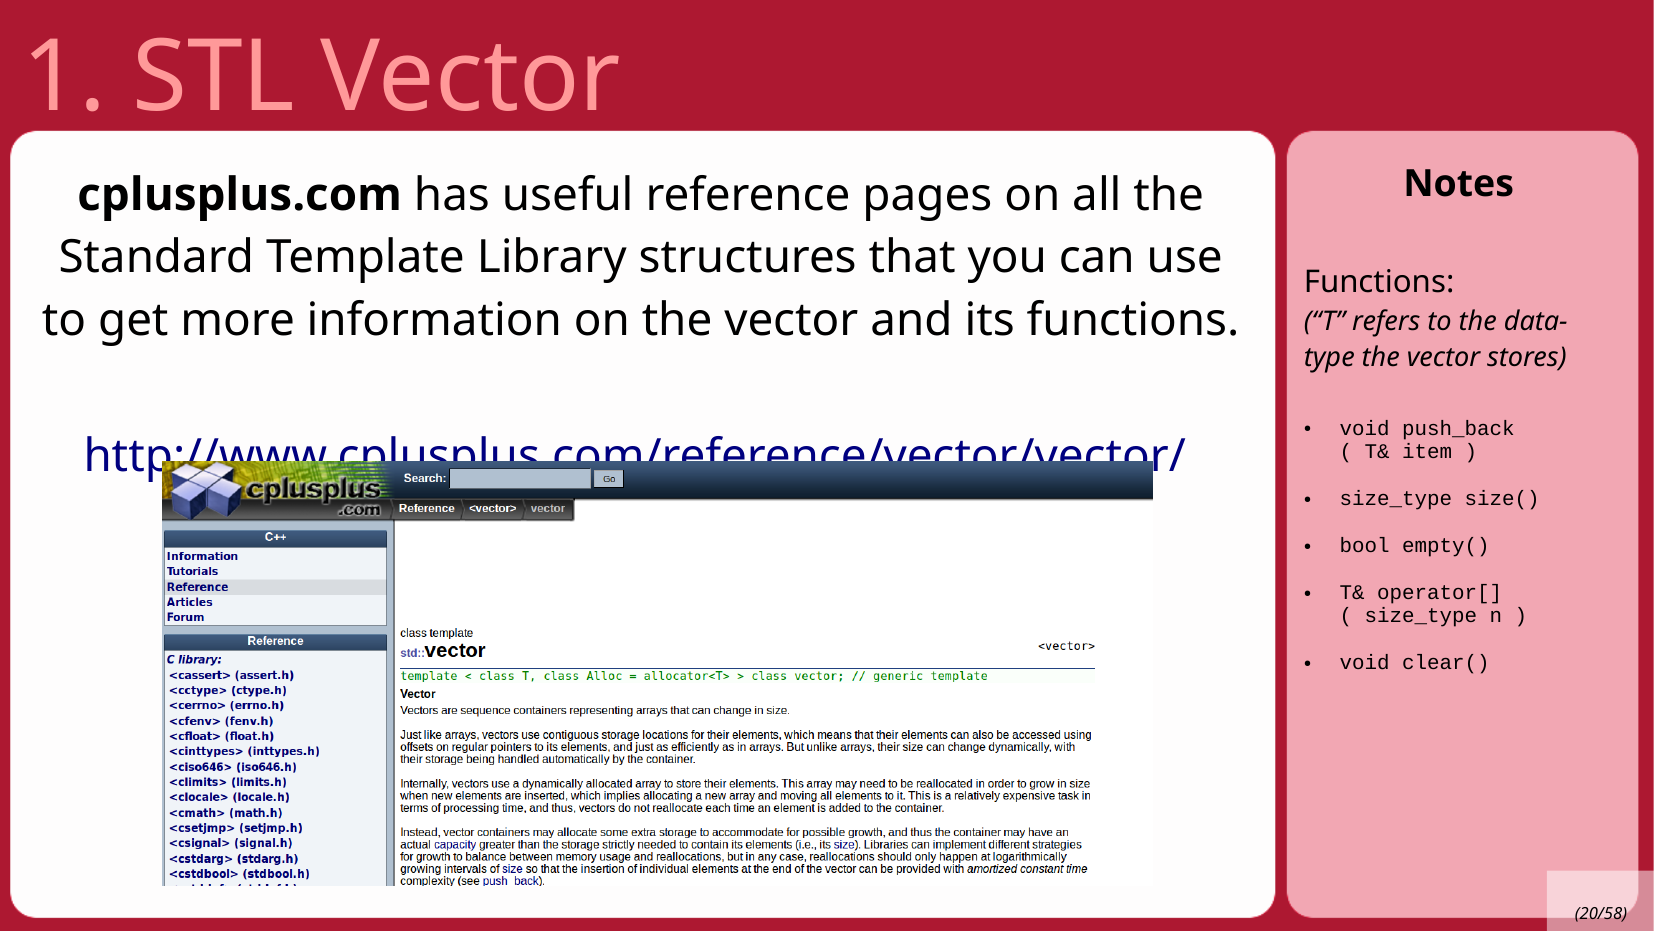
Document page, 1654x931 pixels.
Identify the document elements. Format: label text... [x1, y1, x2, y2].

picture [0, 0, 1654, 931]
text_box Notes Functions: (“T” refers to the data-type the vector stores) void push_back ( T& item ) size_type size() bool empty() T& operator[]( size_type n ) void clear() [1289, 149, 1629, 638]
text_box (<number>/58) [1546, 877, 1654, 931]
title 1. STL Vector [22, 7, 1511, 136]
text_box cplusplus.com has useful reference pages on all the Standard Template Library structures that you can use to get more information on the vector and its functions. http://www.cplusplus.com/reference/vector/vector/ [34, 160, 1248, 428]
